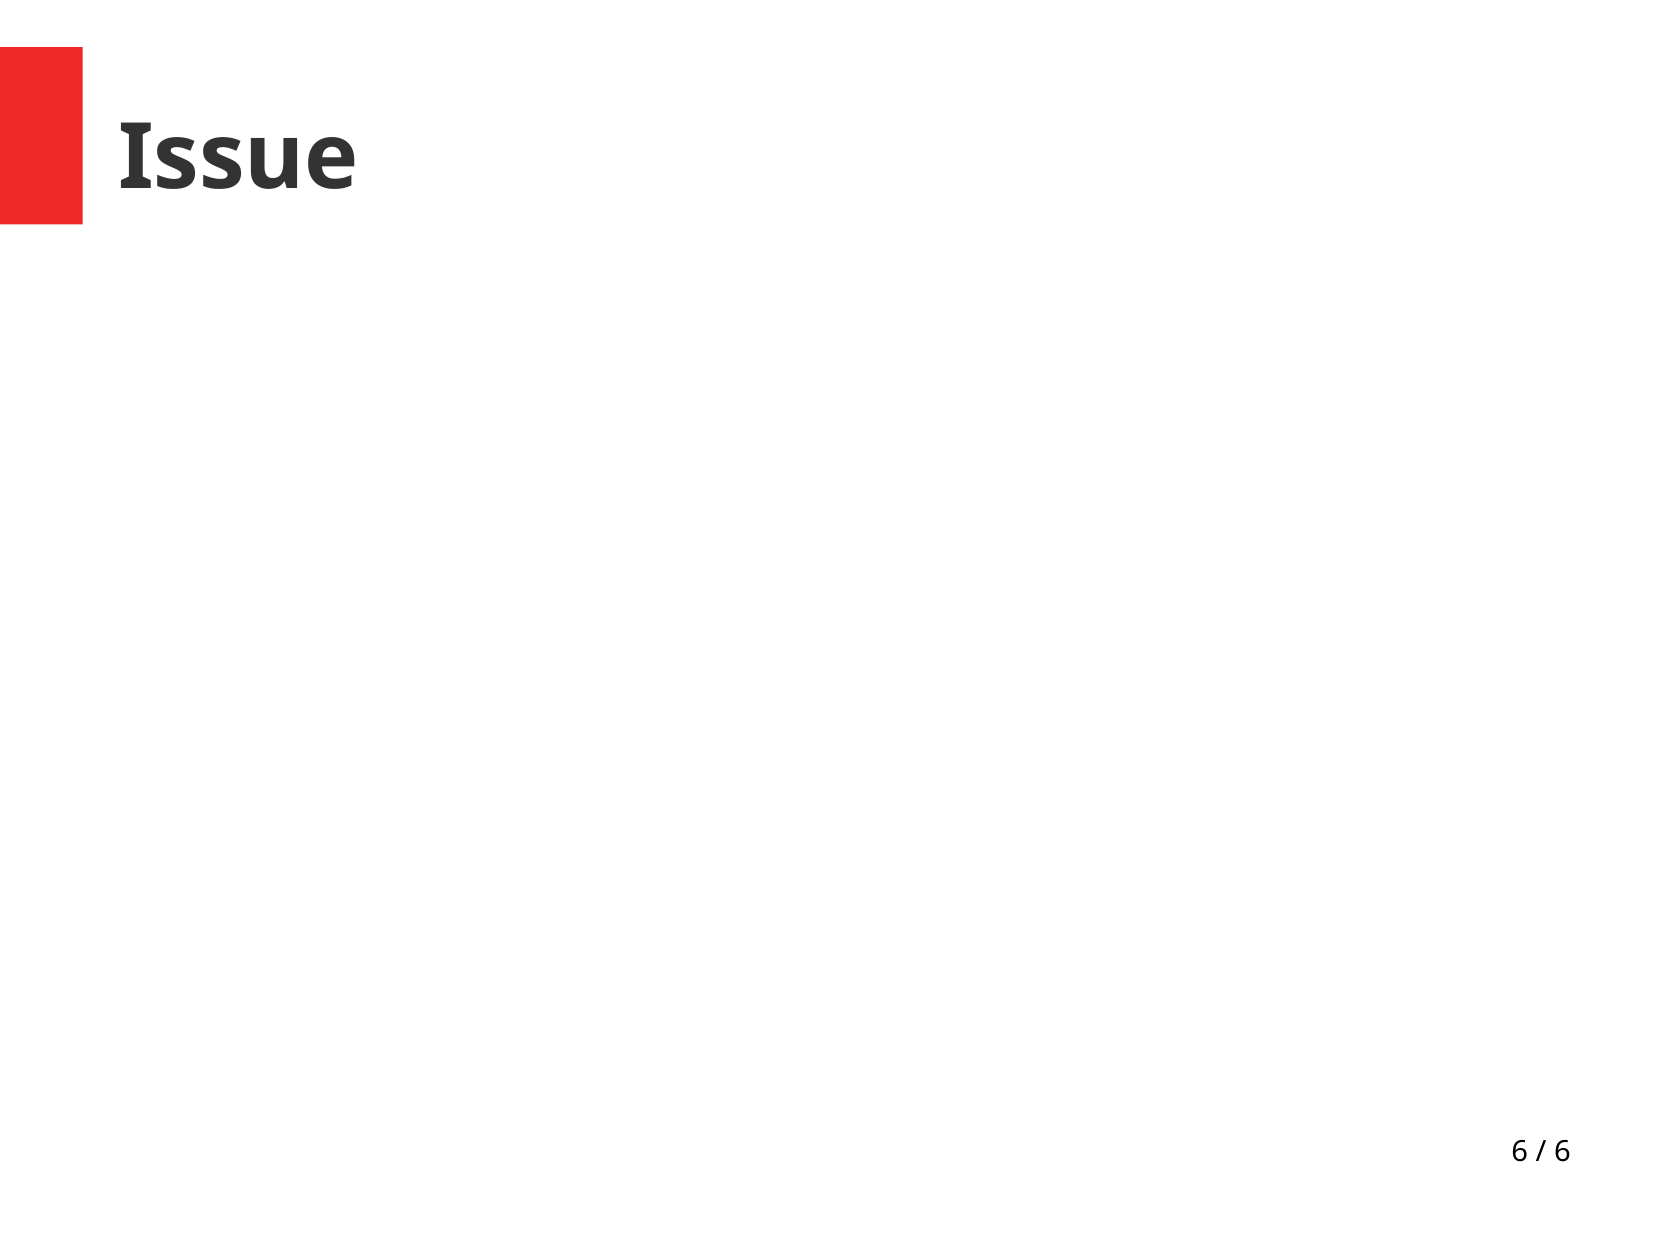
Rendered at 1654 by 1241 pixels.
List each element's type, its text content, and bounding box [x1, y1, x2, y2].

title Issue [118, 49, 1571, 257]
